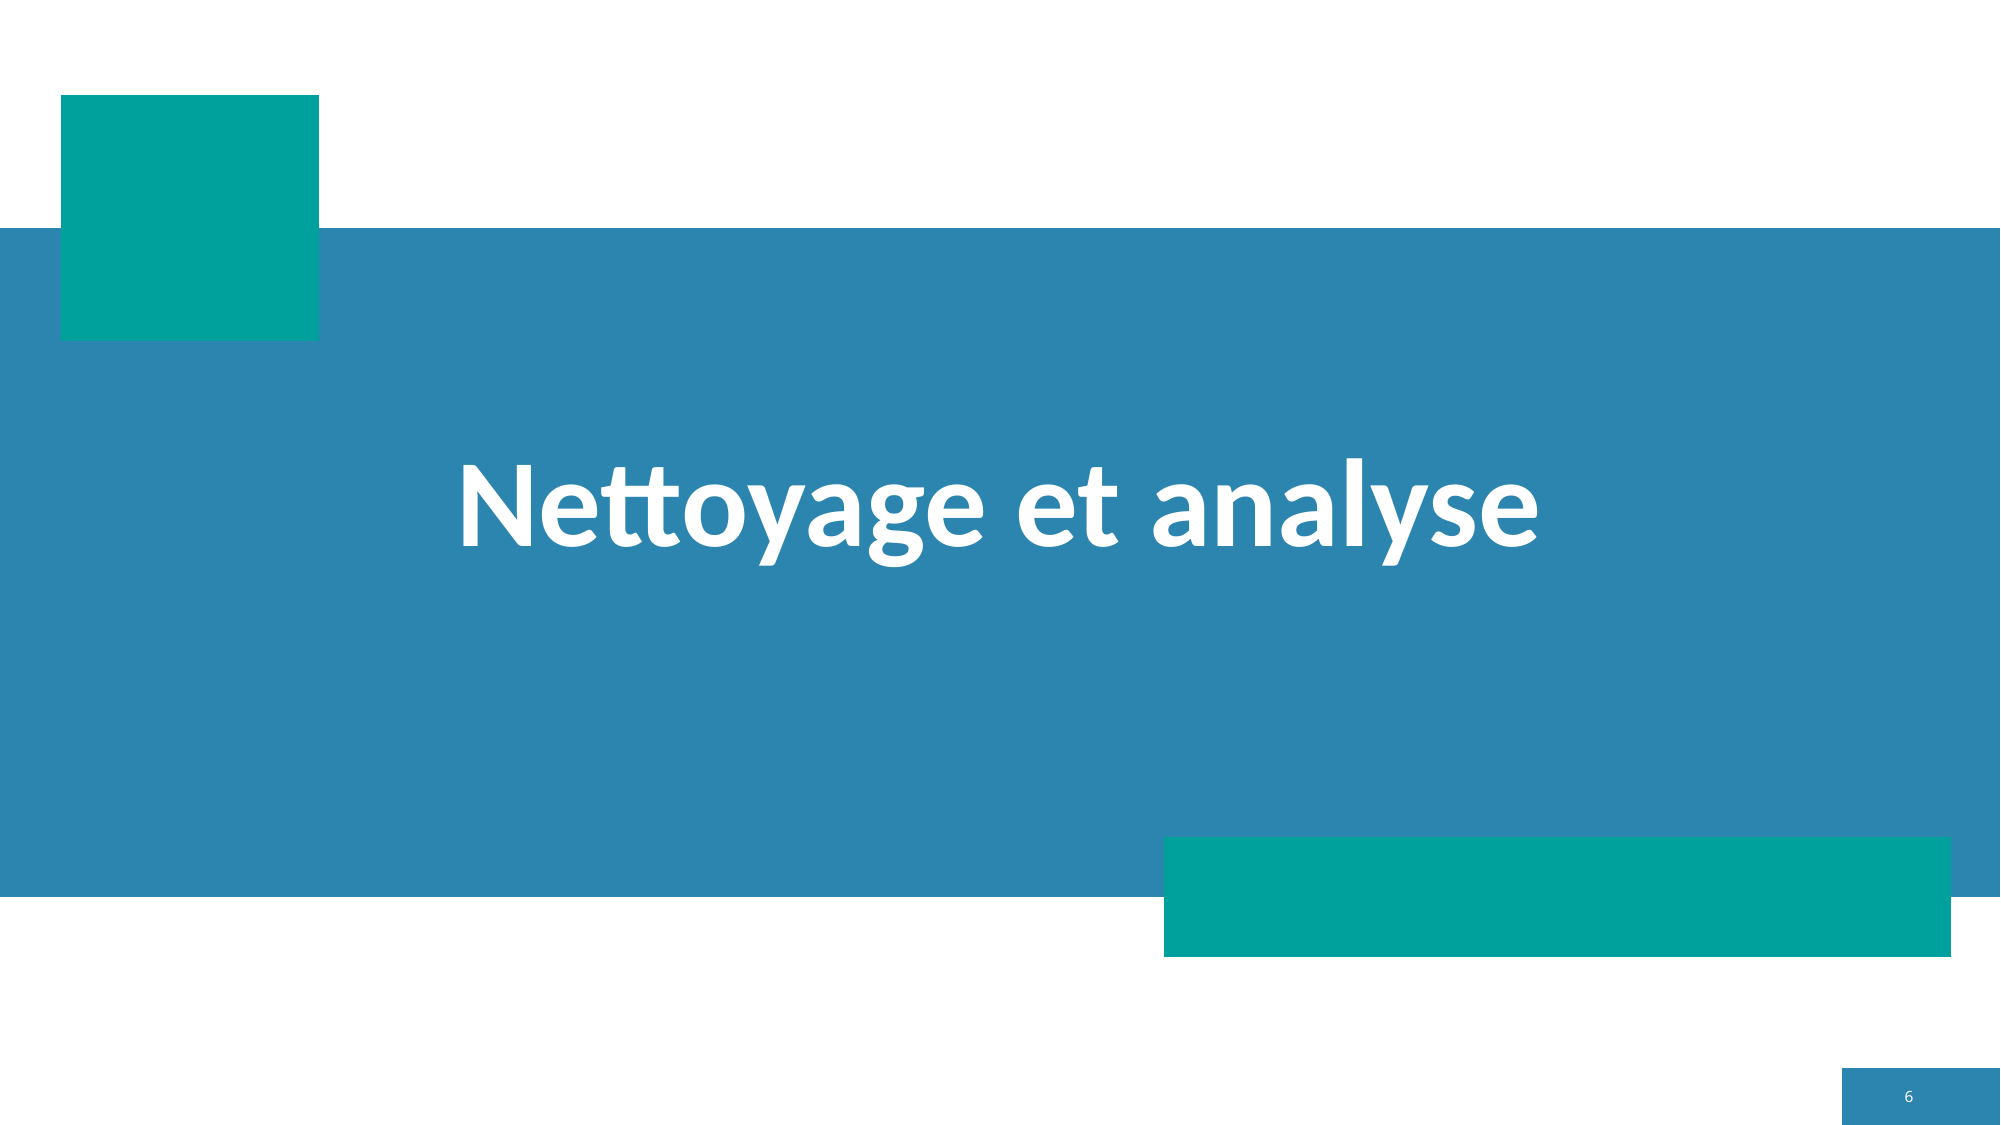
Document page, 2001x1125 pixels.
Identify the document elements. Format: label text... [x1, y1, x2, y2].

title Nettoyage et analyse [136, 382, 1862, 629]
text_box [1889, 1079, 1951, 1114]
